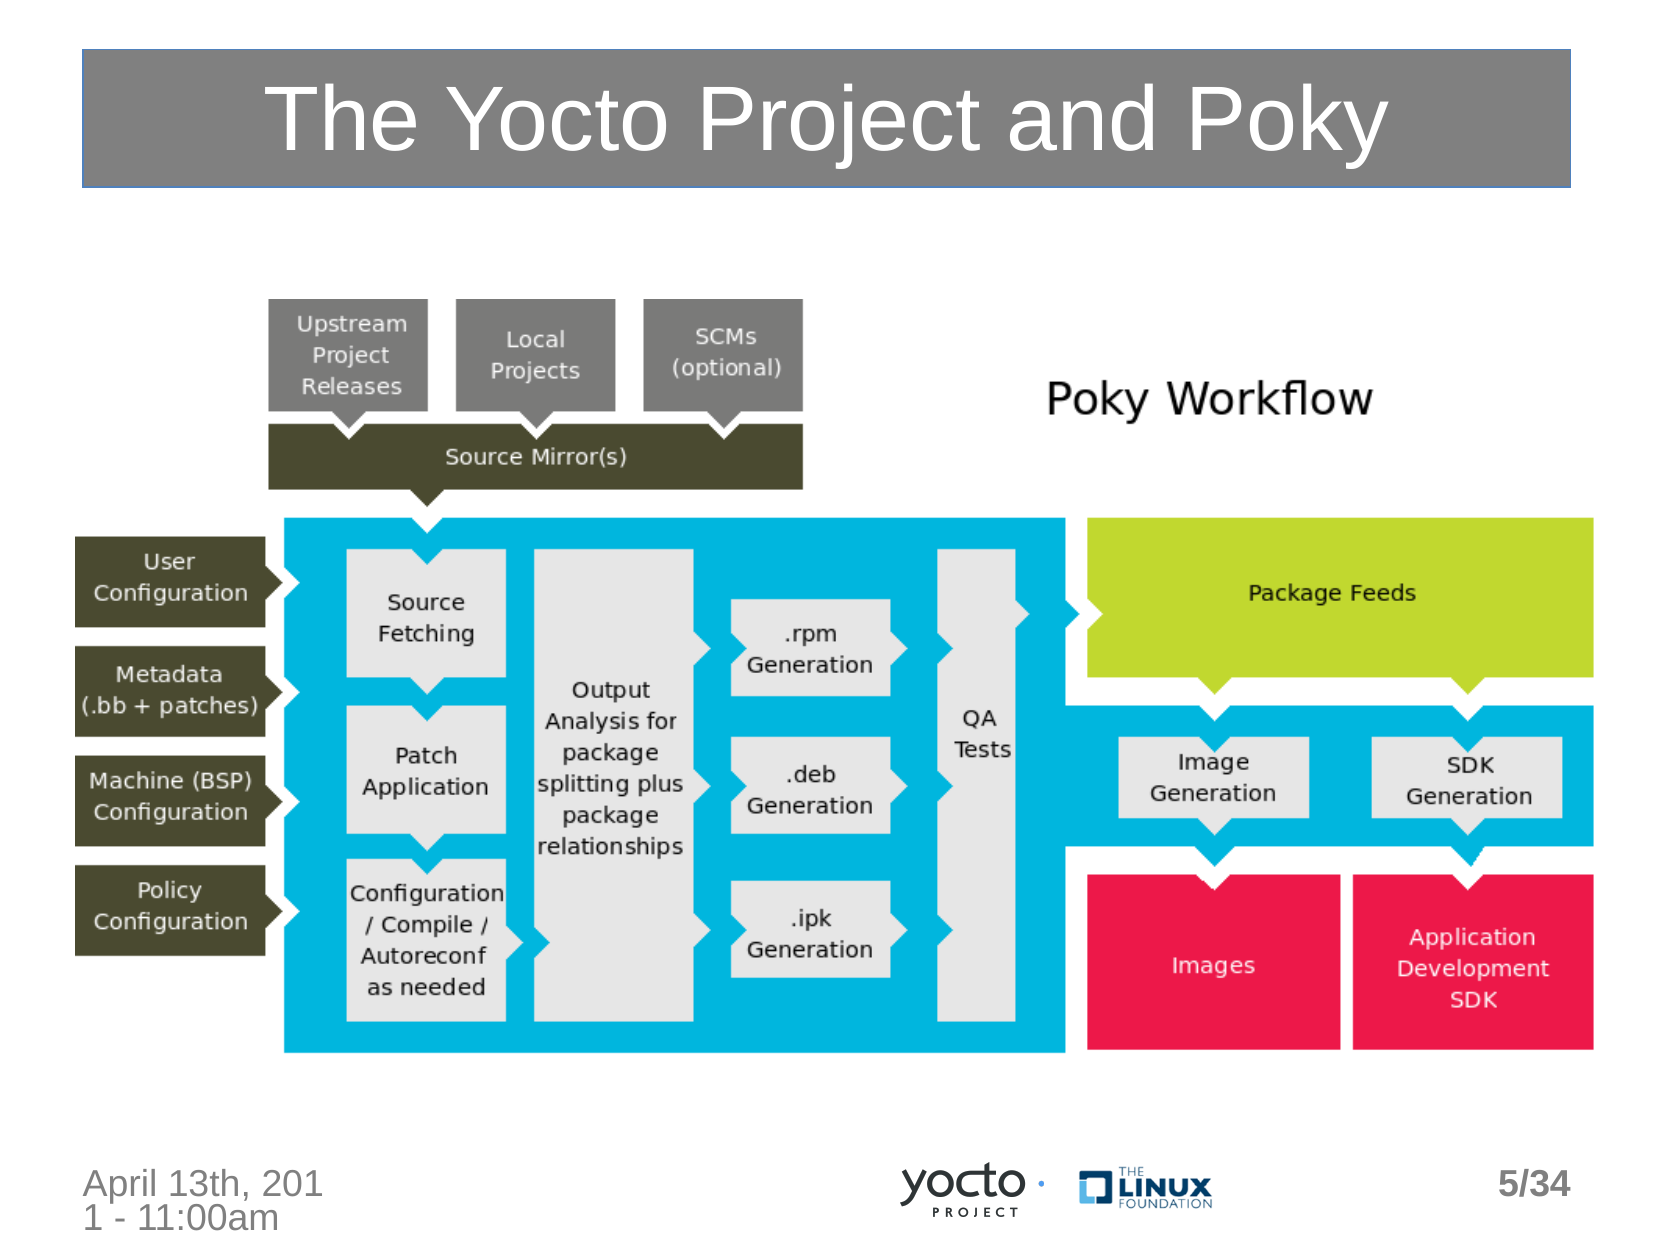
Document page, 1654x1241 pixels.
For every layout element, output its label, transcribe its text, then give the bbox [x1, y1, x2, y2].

picture [1075, 1162, 1215, 1211]
title The Yocto Project and Poky [82, 49, 1571, 188]
picture [900, 1162, 1044, 1217]
picture [75, 299, 1597, 1061]
